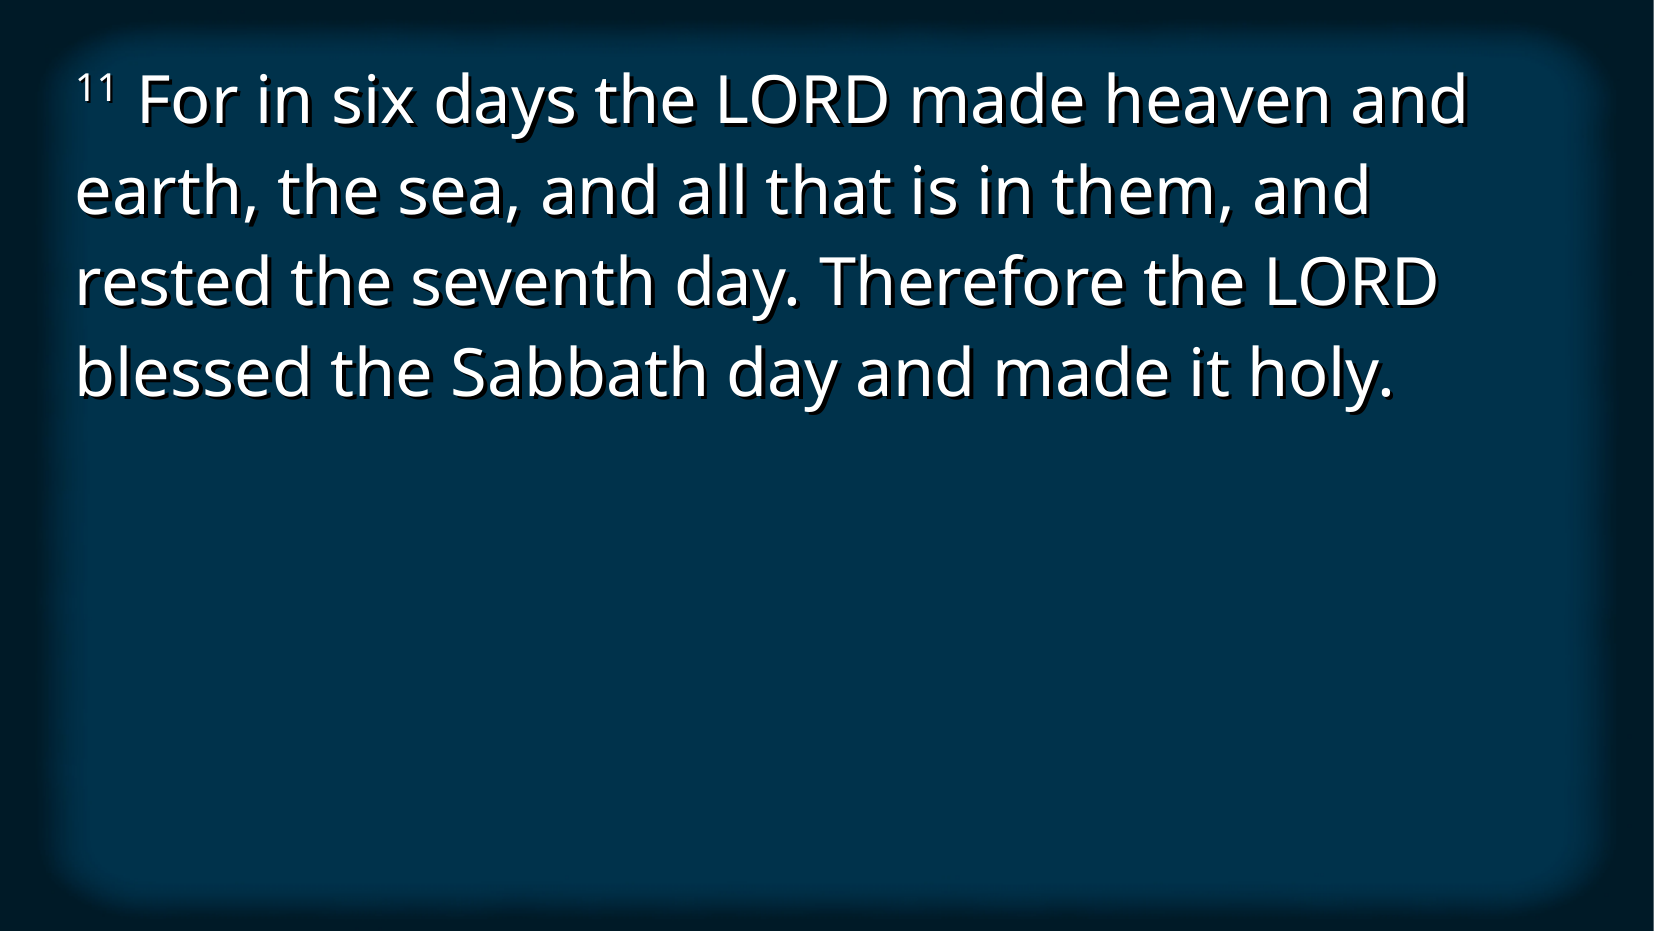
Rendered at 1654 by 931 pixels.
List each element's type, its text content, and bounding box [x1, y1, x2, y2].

text_box 11 For in six days the LORD made heaven and earth, the sea, and all that is in them, and rested the seventh day. Therefore the LORD blessed the Sabbath day and made it holy. [60, 45, 1591, 421]
picture [0, 0, 1654, 931]
